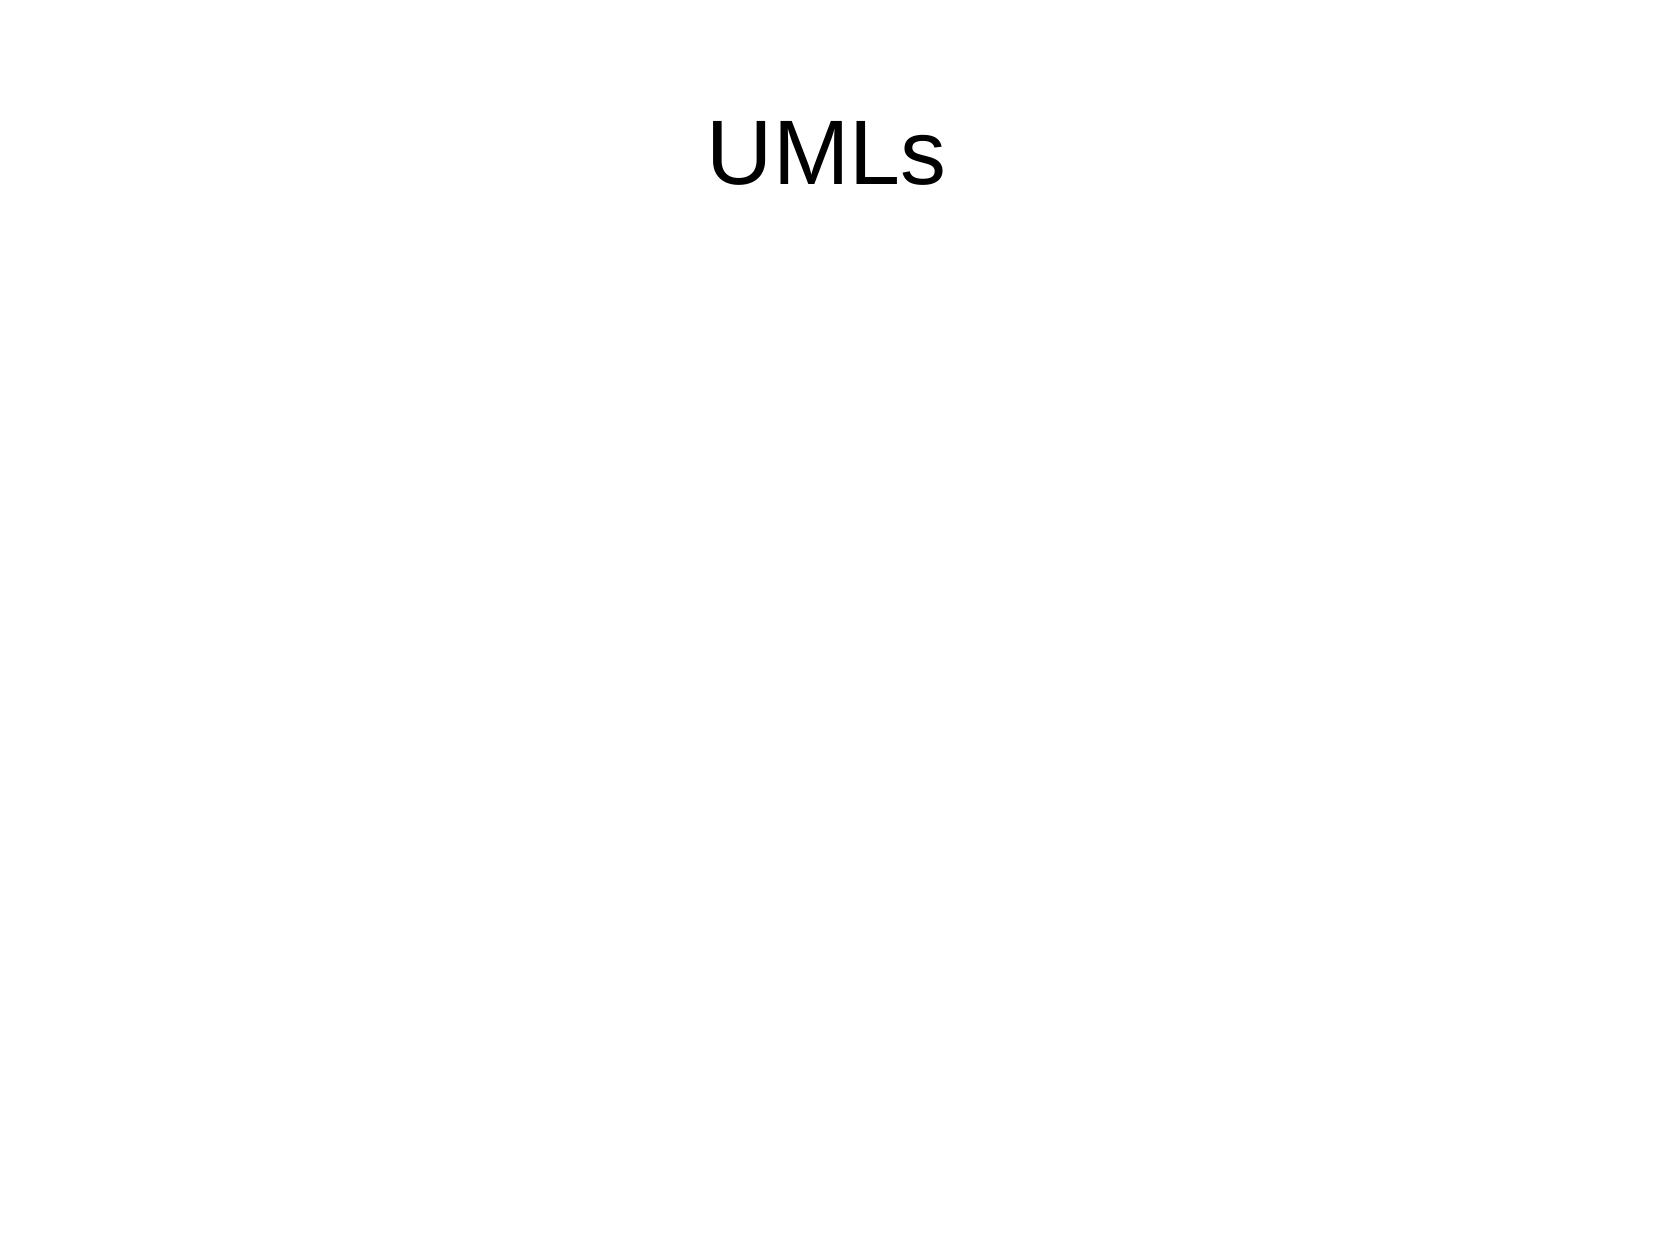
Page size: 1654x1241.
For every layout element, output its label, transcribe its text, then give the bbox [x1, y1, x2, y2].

title UMLs [82, 49, 1571, 257]
